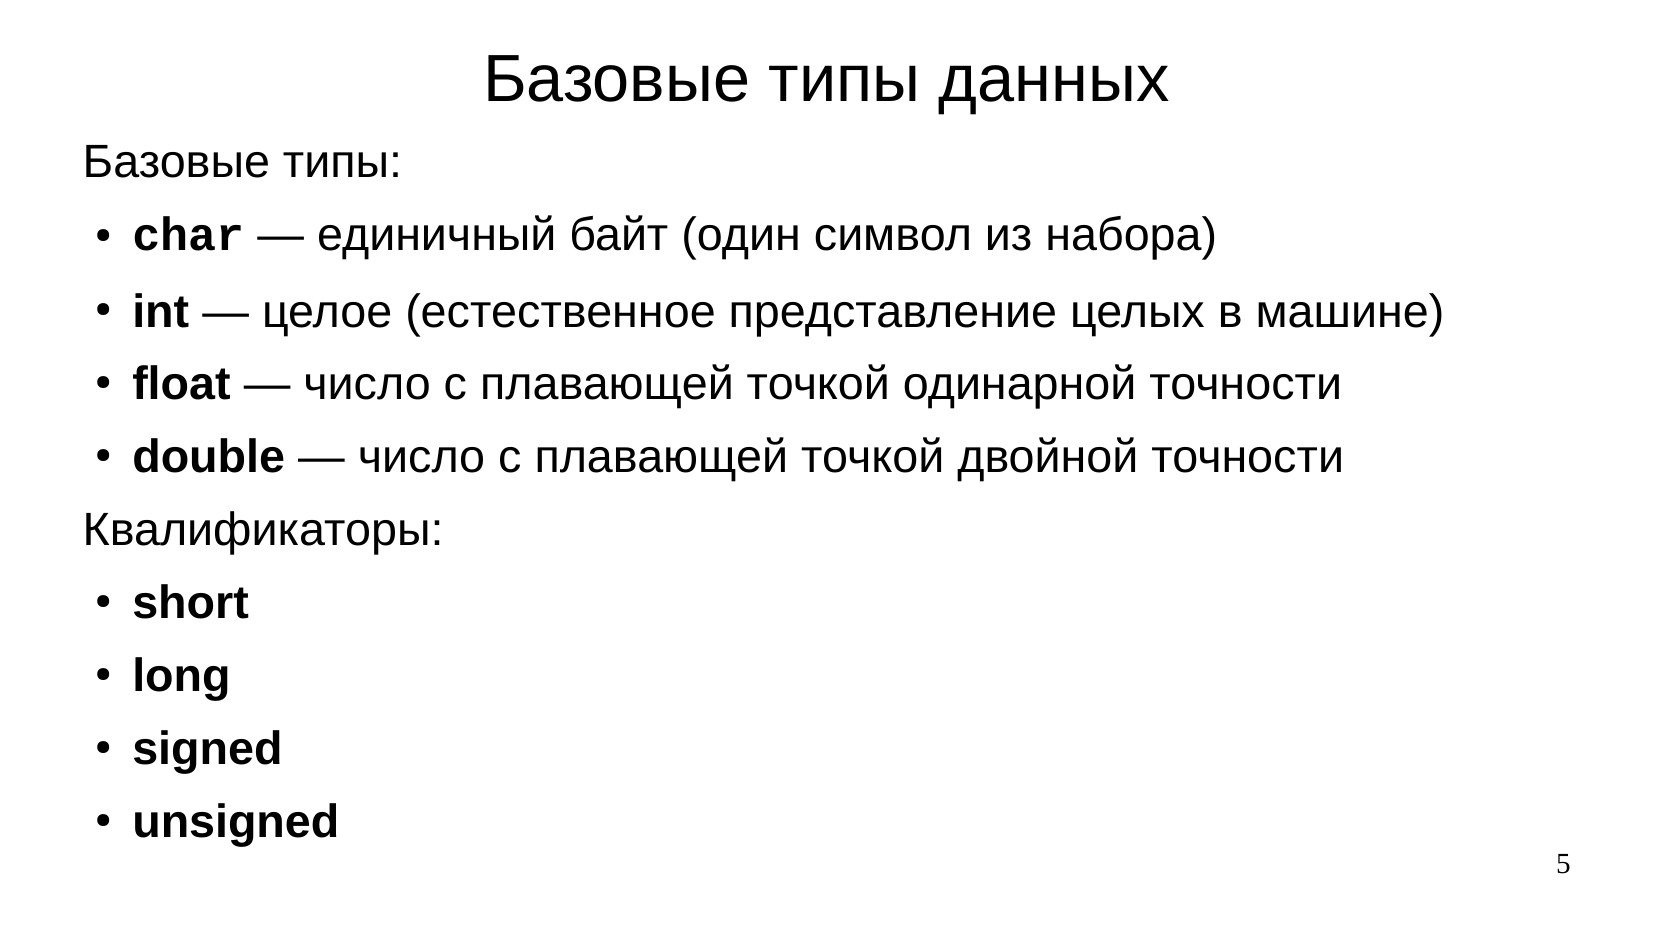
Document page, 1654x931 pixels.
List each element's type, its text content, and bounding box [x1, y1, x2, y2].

list Базовые типы: char — единичный байт (один символ из набора) int — целое (естественное представление целых в машине) float — число с плавающей точкой одинарной точности double — число с плавающей точкой двойной точности Квалификаторы: short long signed unsigned [82, 135, 1571, 856]
title Базовые типы данных [82, 37, 1571, 121]
